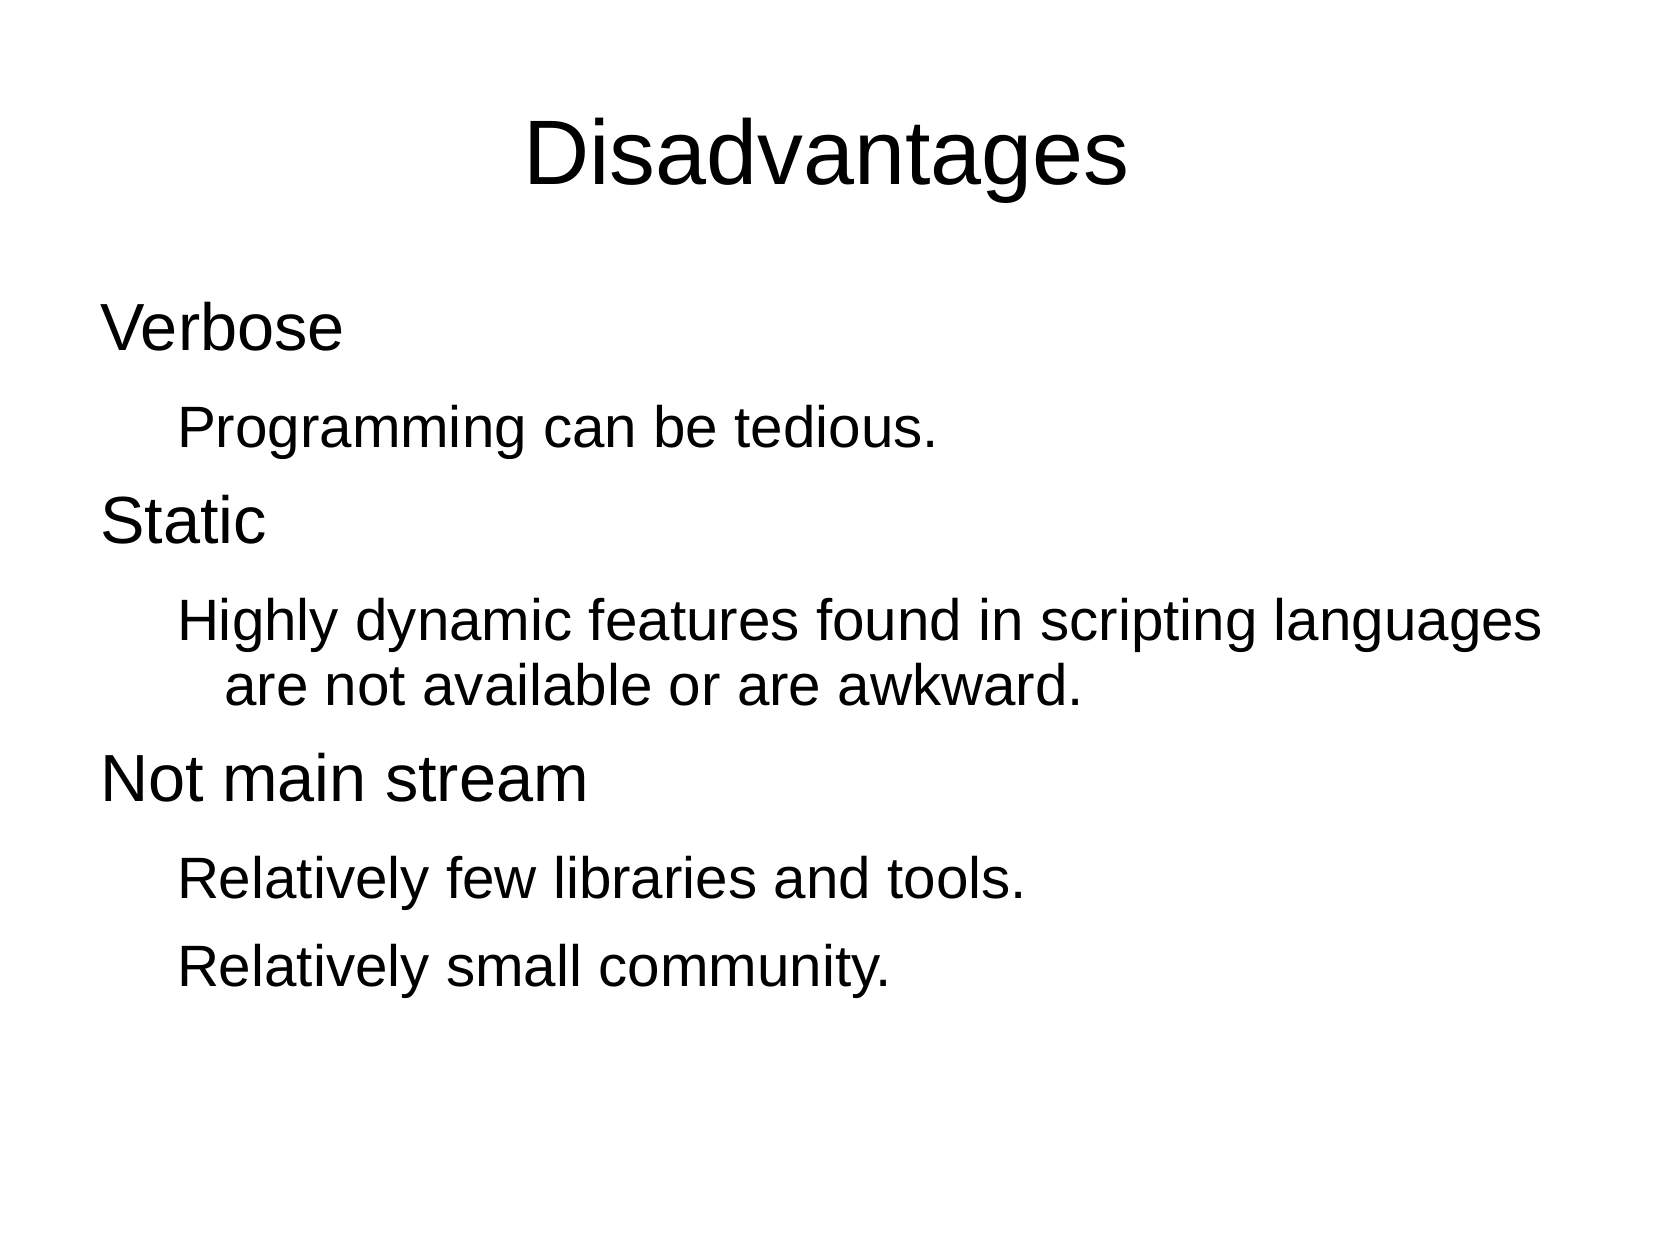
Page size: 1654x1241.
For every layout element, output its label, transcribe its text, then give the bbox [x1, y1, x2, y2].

title Disadvantages [82, 56, 1571, 250]
list Verbose Programming can be tedious. Static Highly dynamic features found in scripting languages are not available or are awkward. Not main stream Relatively few libraries and tools. Relatively small community. [82, 290, 1571, 1094]
